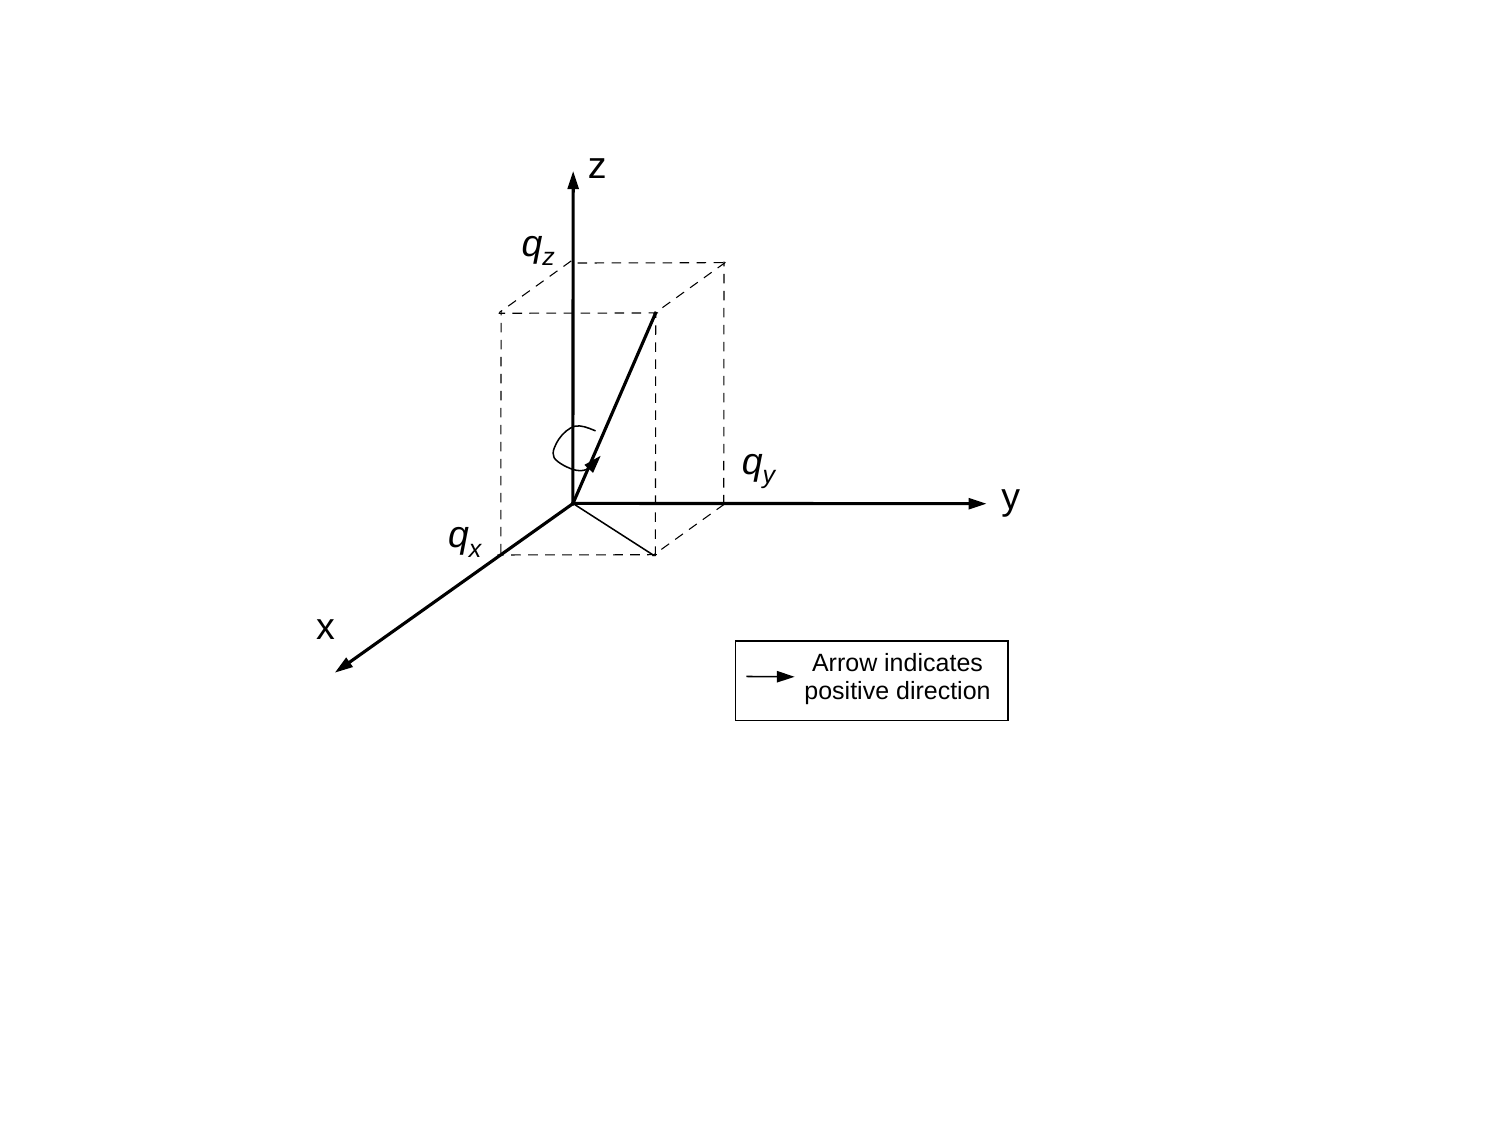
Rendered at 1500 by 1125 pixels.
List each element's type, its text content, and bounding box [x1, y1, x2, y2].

text_box z [573, 137, 622, 195]
text_box  [582, 322, 641, 381]
text_box y [986, 467, 1035, 526]
text_box Arrow indicates positive direction [789, 640, 1006, 713]
text_box qz [506, 214, 570, 279]
text_box qy [727, 432, 790, 497]
text_box qx [433, 506, 497, 571]
text_box x [301, 597, 350, 656]
